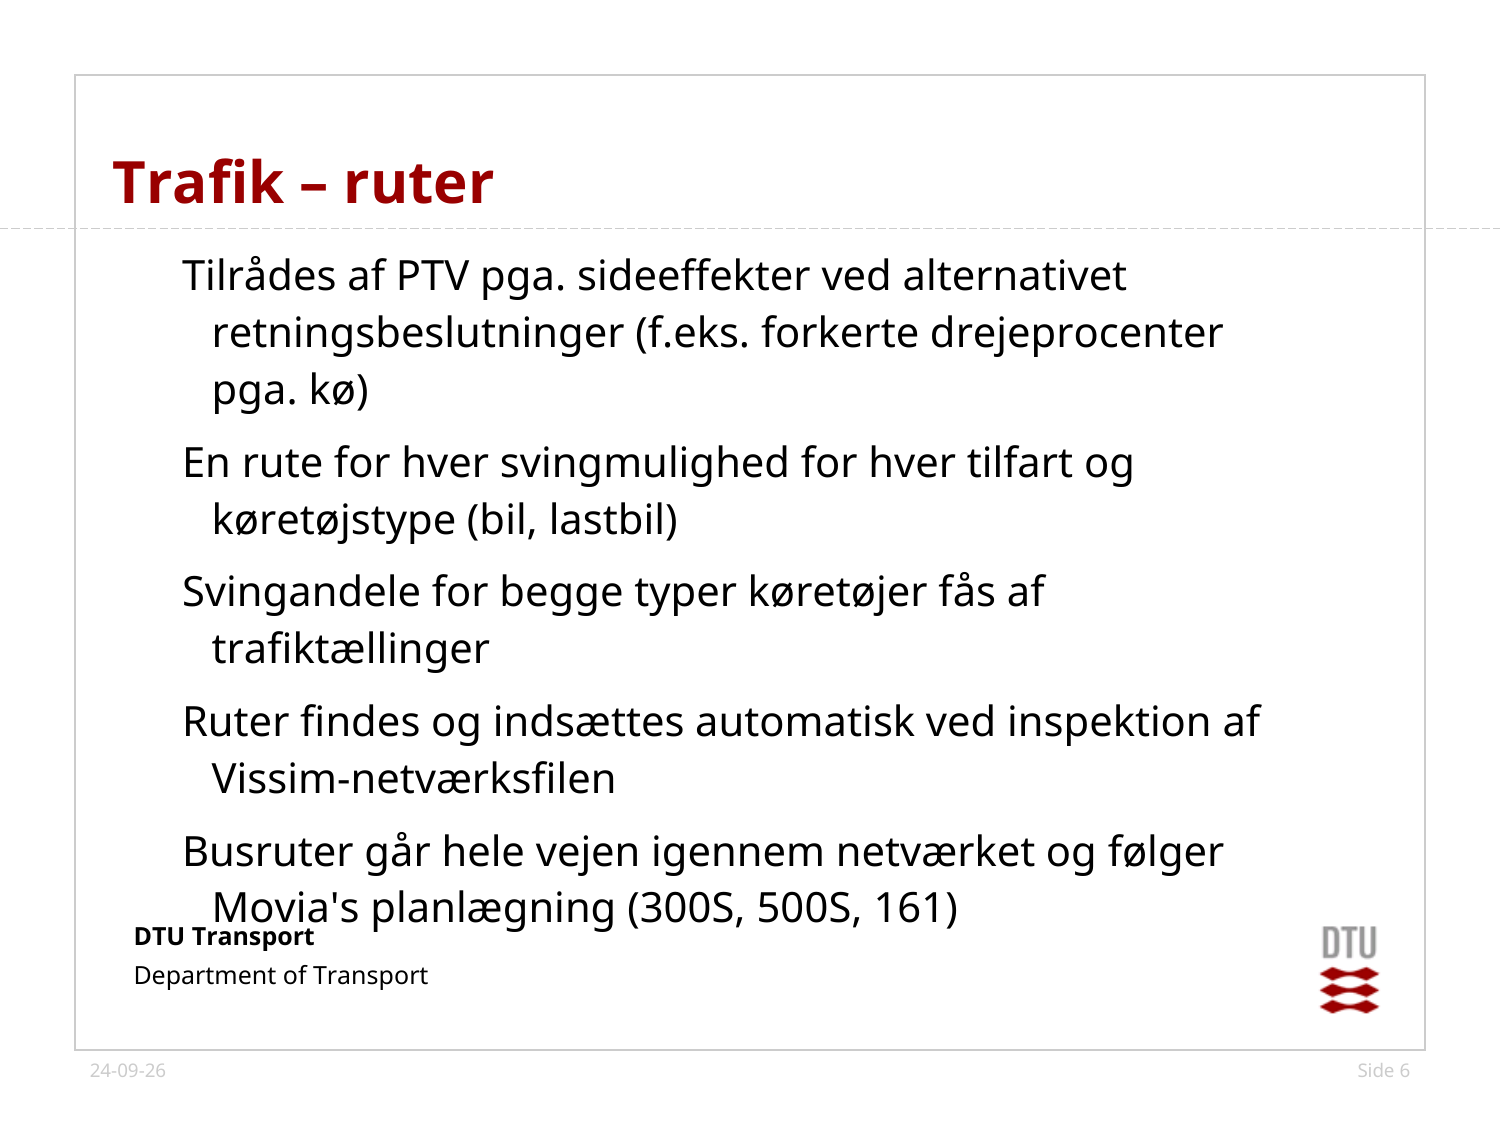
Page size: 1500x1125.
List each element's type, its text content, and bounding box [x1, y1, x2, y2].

picture [1297, 892, 1418, 1034]
title Trafik – ruter [112, 132, 1401, 231]
subtitle Tilrådes af PTV pga. sideeffekter ved alternativet retningsbeslutninger (f.eks. forkerte drejeprocenter pga. kø) En rute for hver svingmulighed for hver tilfart og køretøjstype (bil, lastbil) Svingandele for begge typer køretøjer fås af trafiktællinger Ruter findes og indsættes automatisk ved inspektion af Vissim-netværksfilen Busruter går hele vejen igennem netværket og følger Movia's planlægning (300S, 500S, 161) [182, 295, 1270, 886]
